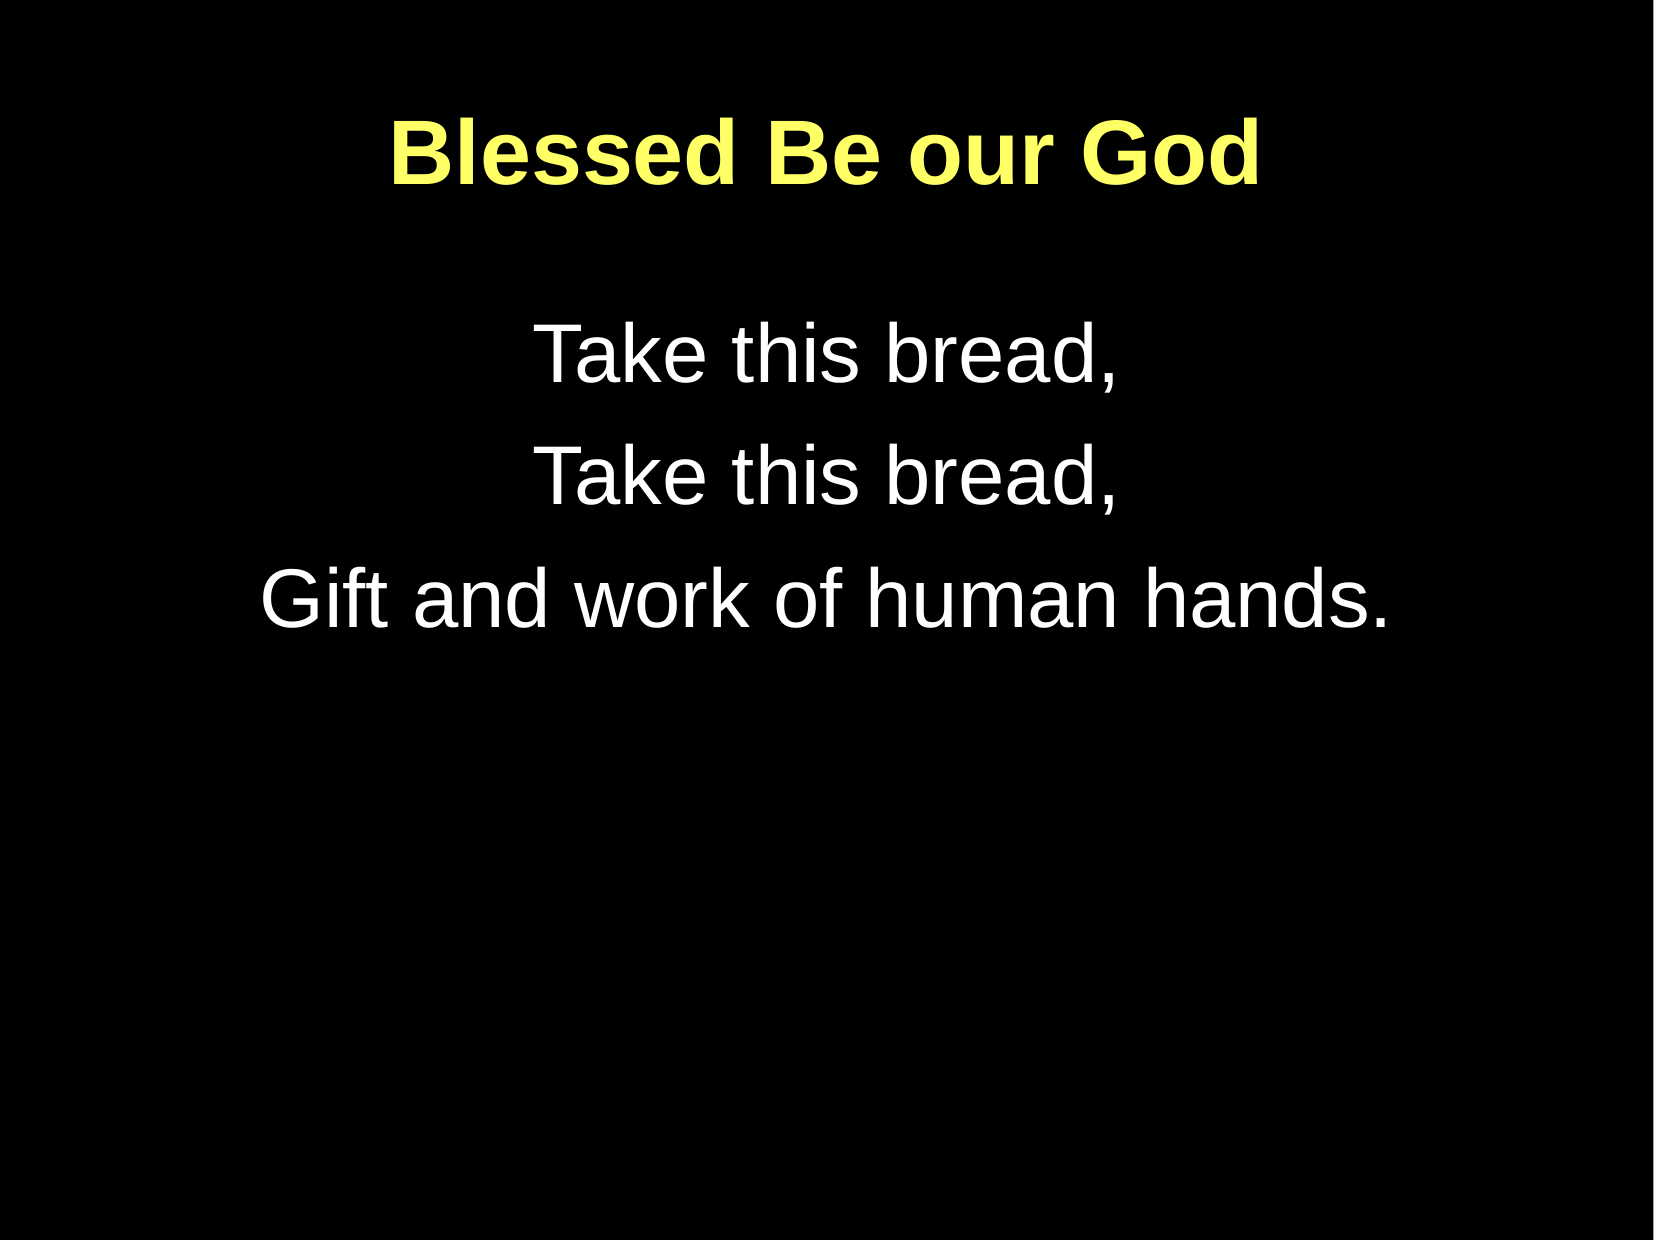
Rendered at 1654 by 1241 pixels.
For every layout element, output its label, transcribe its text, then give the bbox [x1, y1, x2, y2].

list Take this bread, Take this bread, Gift and work of human hands. [0, 307, 1654, 1027]
title Blessed Be our God [82, 49, 1571, 257]
